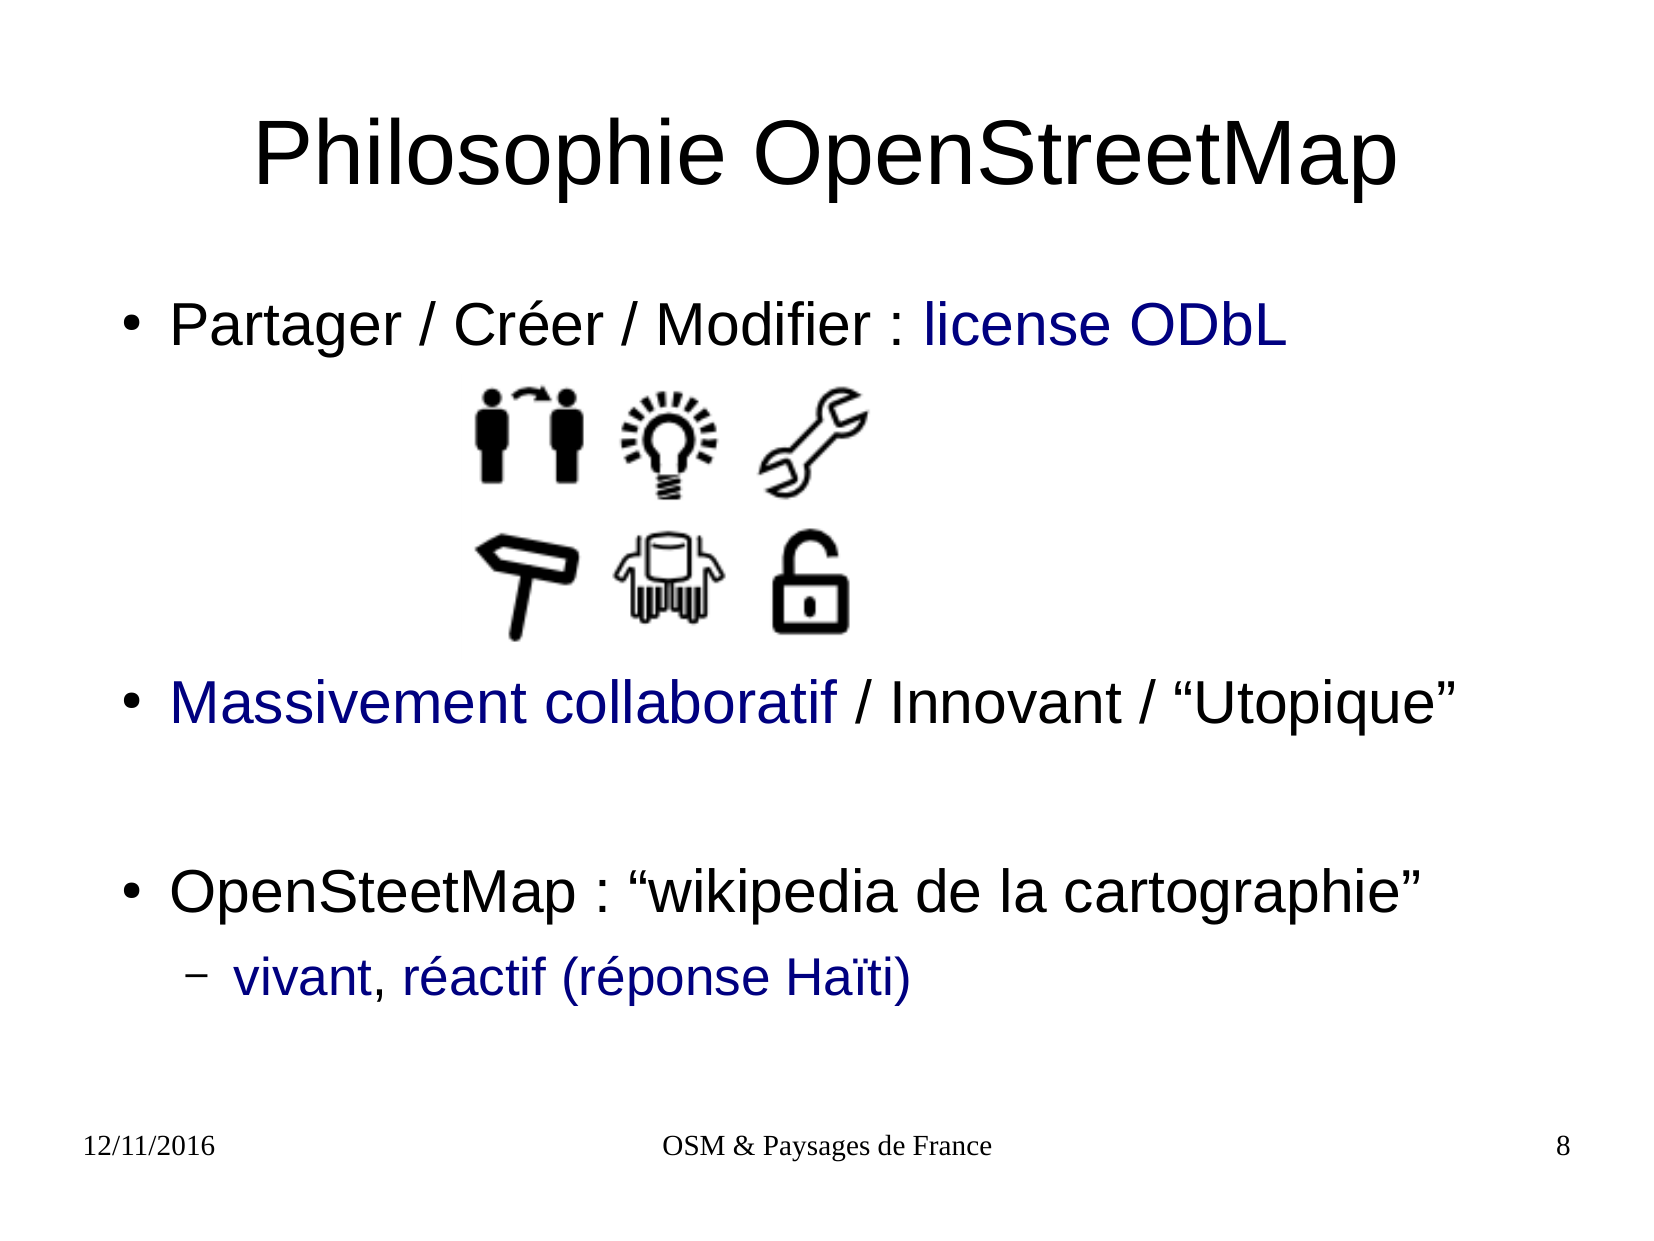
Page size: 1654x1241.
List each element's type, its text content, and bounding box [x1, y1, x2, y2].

title Philosophie OpenStreetMap [82, 49, 1571, 257]
picture [460, 374, 886, 661]
list Partager / Créer / Modifier : license ODbL Massivement collaboratif / Innovant / “Utopique” OpenSteetMap : “wikipedia de la cartographie” vivant, réactif (réponse Haïti) [105, 290, 1594, 1010]
